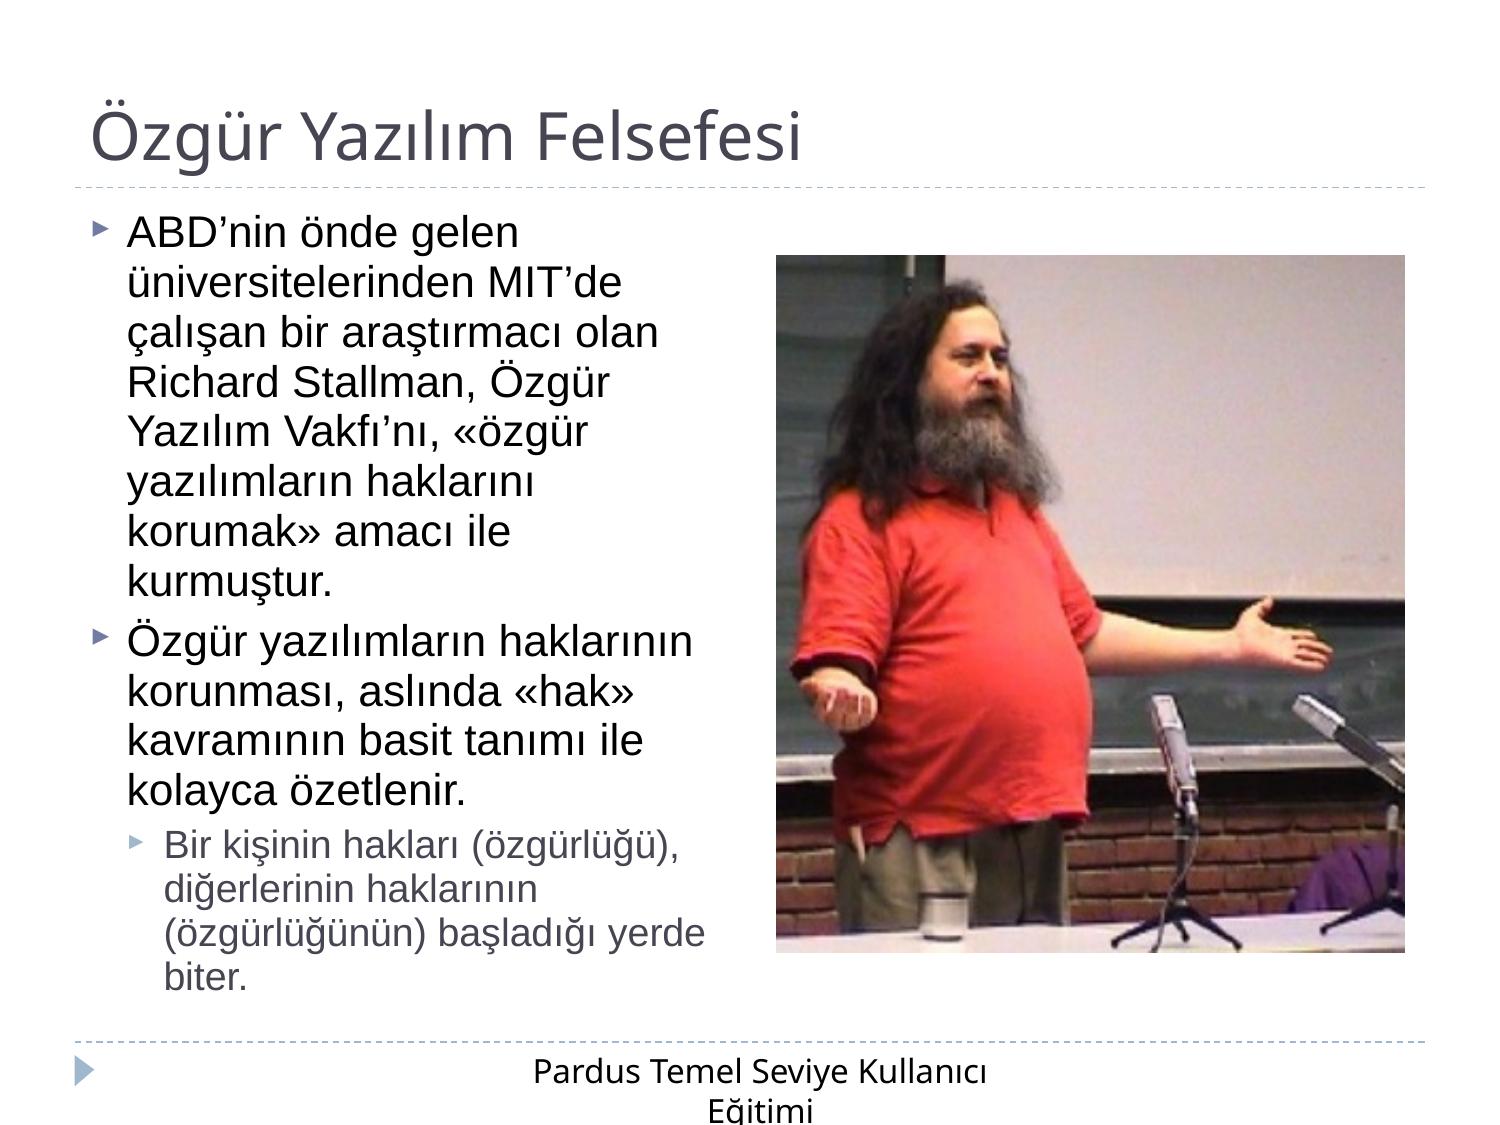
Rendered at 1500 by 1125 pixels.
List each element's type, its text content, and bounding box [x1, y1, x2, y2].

title Özgür Yazılım Felsefesi [75, 37, 1425, 188]
picture [776, 255, 1405, 953]
list ABD’nin önde gelen üniversitelerinden MIT’de çalışan bir araştırmacı olan Richard Stallman, Özgür Yazılım Vakfı’nı, «özgür yazılımların haklarını korumak» amacı ile kurmuştur. Özgür yazılımların haklarının korunması, aslında «hak» kavramının basit tanımı ile kolayca özetlenir. Bir kişinin hakları (özgürlüğü), diğerlerinin haklarının (özgürlüğünün) başladığı yerde biter. [75, 200, 738, 1010]
